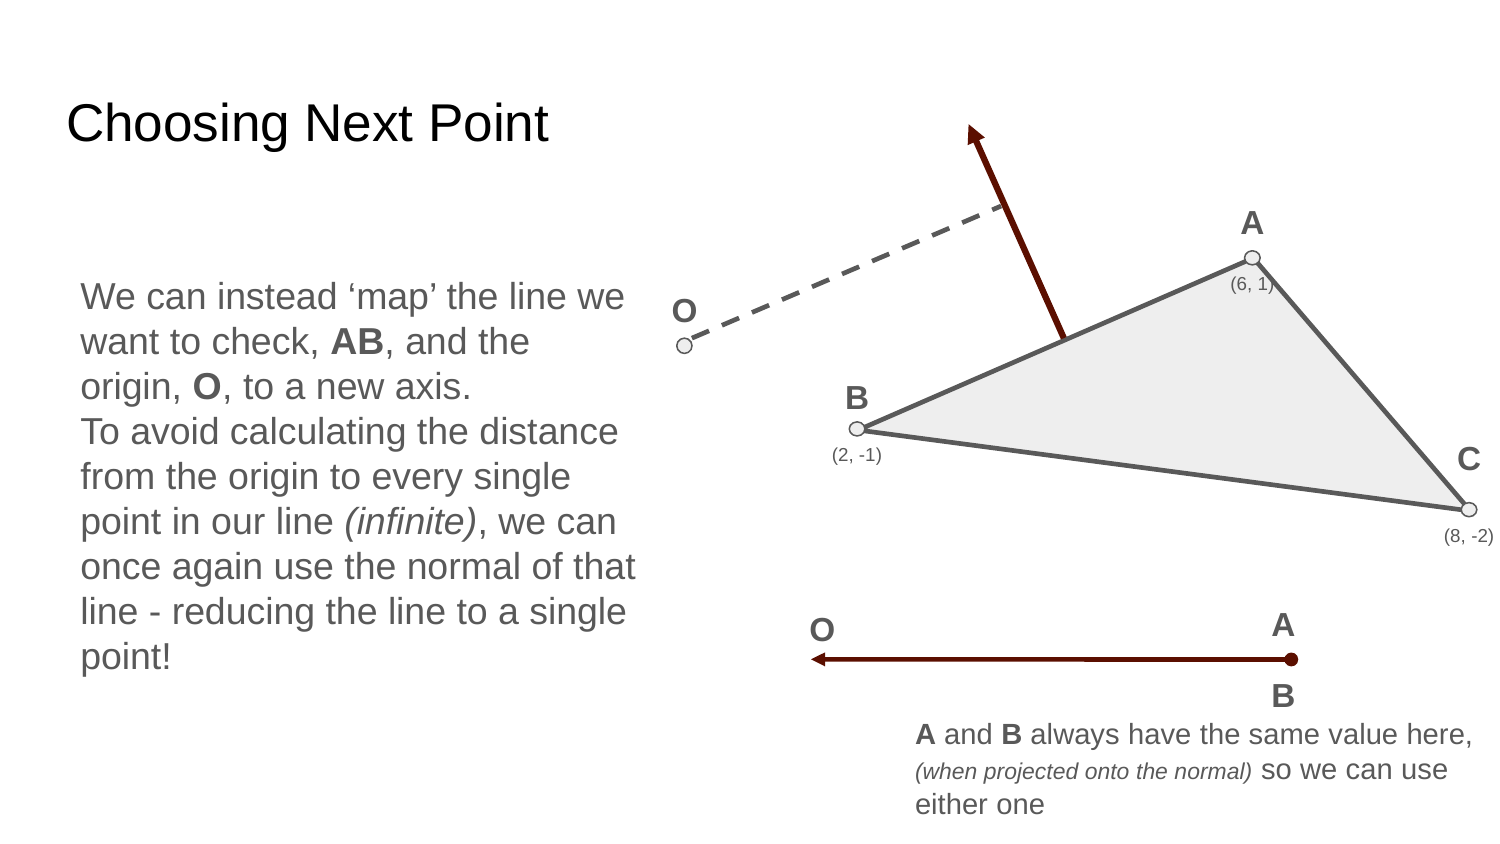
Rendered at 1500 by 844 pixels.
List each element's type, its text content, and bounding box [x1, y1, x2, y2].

text_box O [648, 274, 721, 345]
text_box B [1247, 659, 1319, 700]
text_box [1239, 257, 1261, 265]
text_box O [786, 593, 859, 664]
text_box C [1433, 421, 1500, 492]
title Choosing Next Point [51, 72, 1449, 167]
text_box [850, 432, 864, 436]
text_box (2, -1) [806, 435, 908, 474]
text_box [676, 345, 693, 354]
text_box (6, 1) [1201, 264, 1303, 303]
text_box (8, -2) [1418, 515, 1500, 554]
text_box [872, 280, 1477, 517]
text_box B [1278, 688, 1287, 693]
text_box A [1216, 186, 1289, 257]
text_box A [1247, 588, 1319, 659]
text_box A and B always have the same value here, (when projected onto the normal) so we can use either one [900, 700, 1490, 836]
text_box We can instead ‘map’ the line we want to check, AB, and the origin, O, to a new axis. To avoid calculating the distance from the origin to every single point in our line (infinite), we can once again use the normal of that line - reducing the line to a single point! [65, 256, 656, 693]
text_box B [821, 361, 893, 432]
